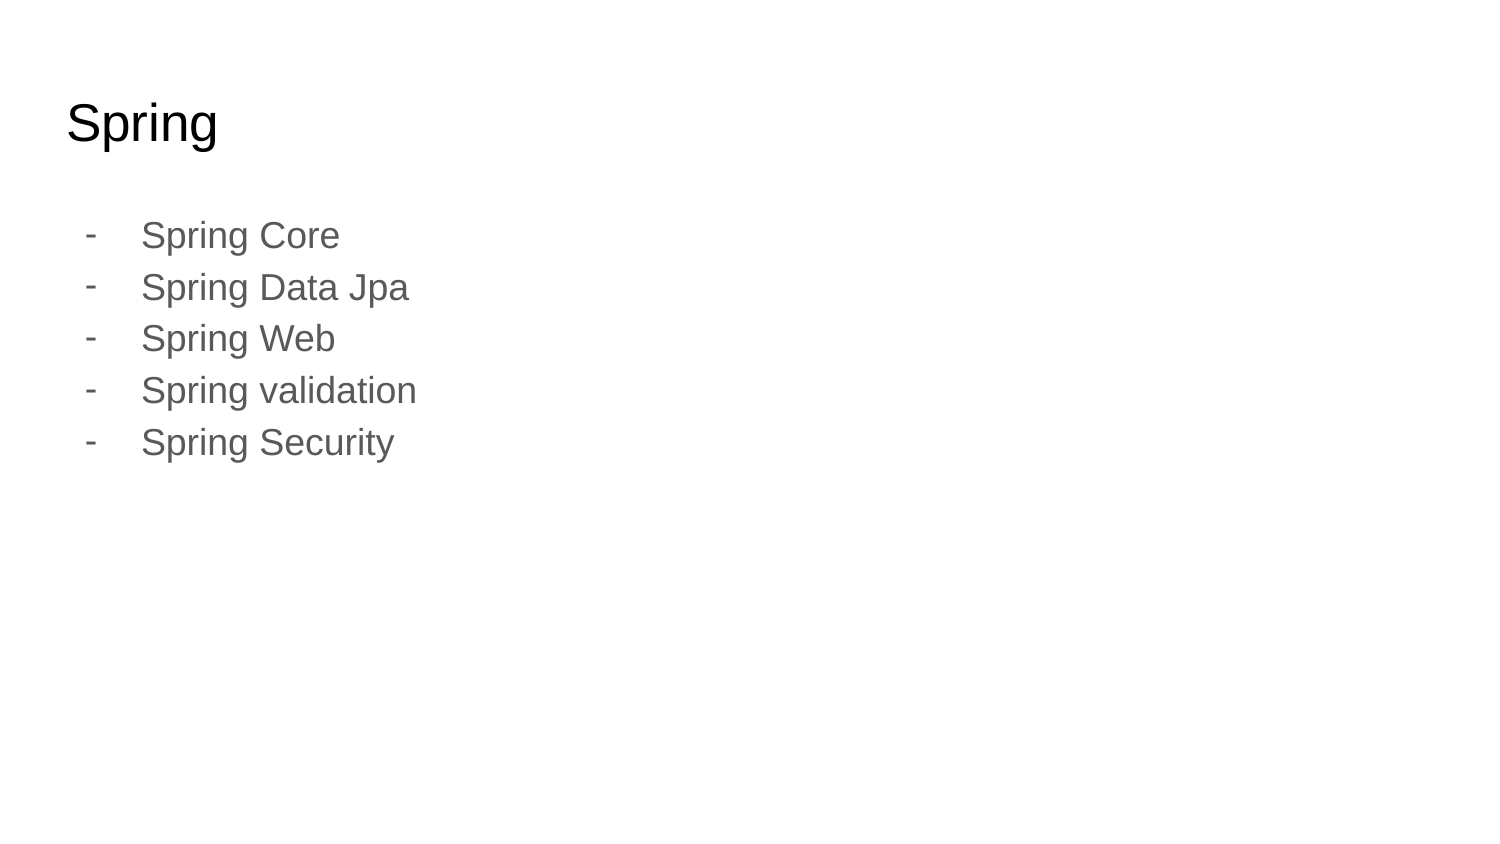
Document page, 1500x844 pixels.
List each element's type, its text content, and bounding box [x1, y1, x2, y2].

title Spring [51, 72, 1449, 167]
list Spring Core Spring Data Jpa Spring Web Spring validation Spring Security [51, 189, 1449, 750]
